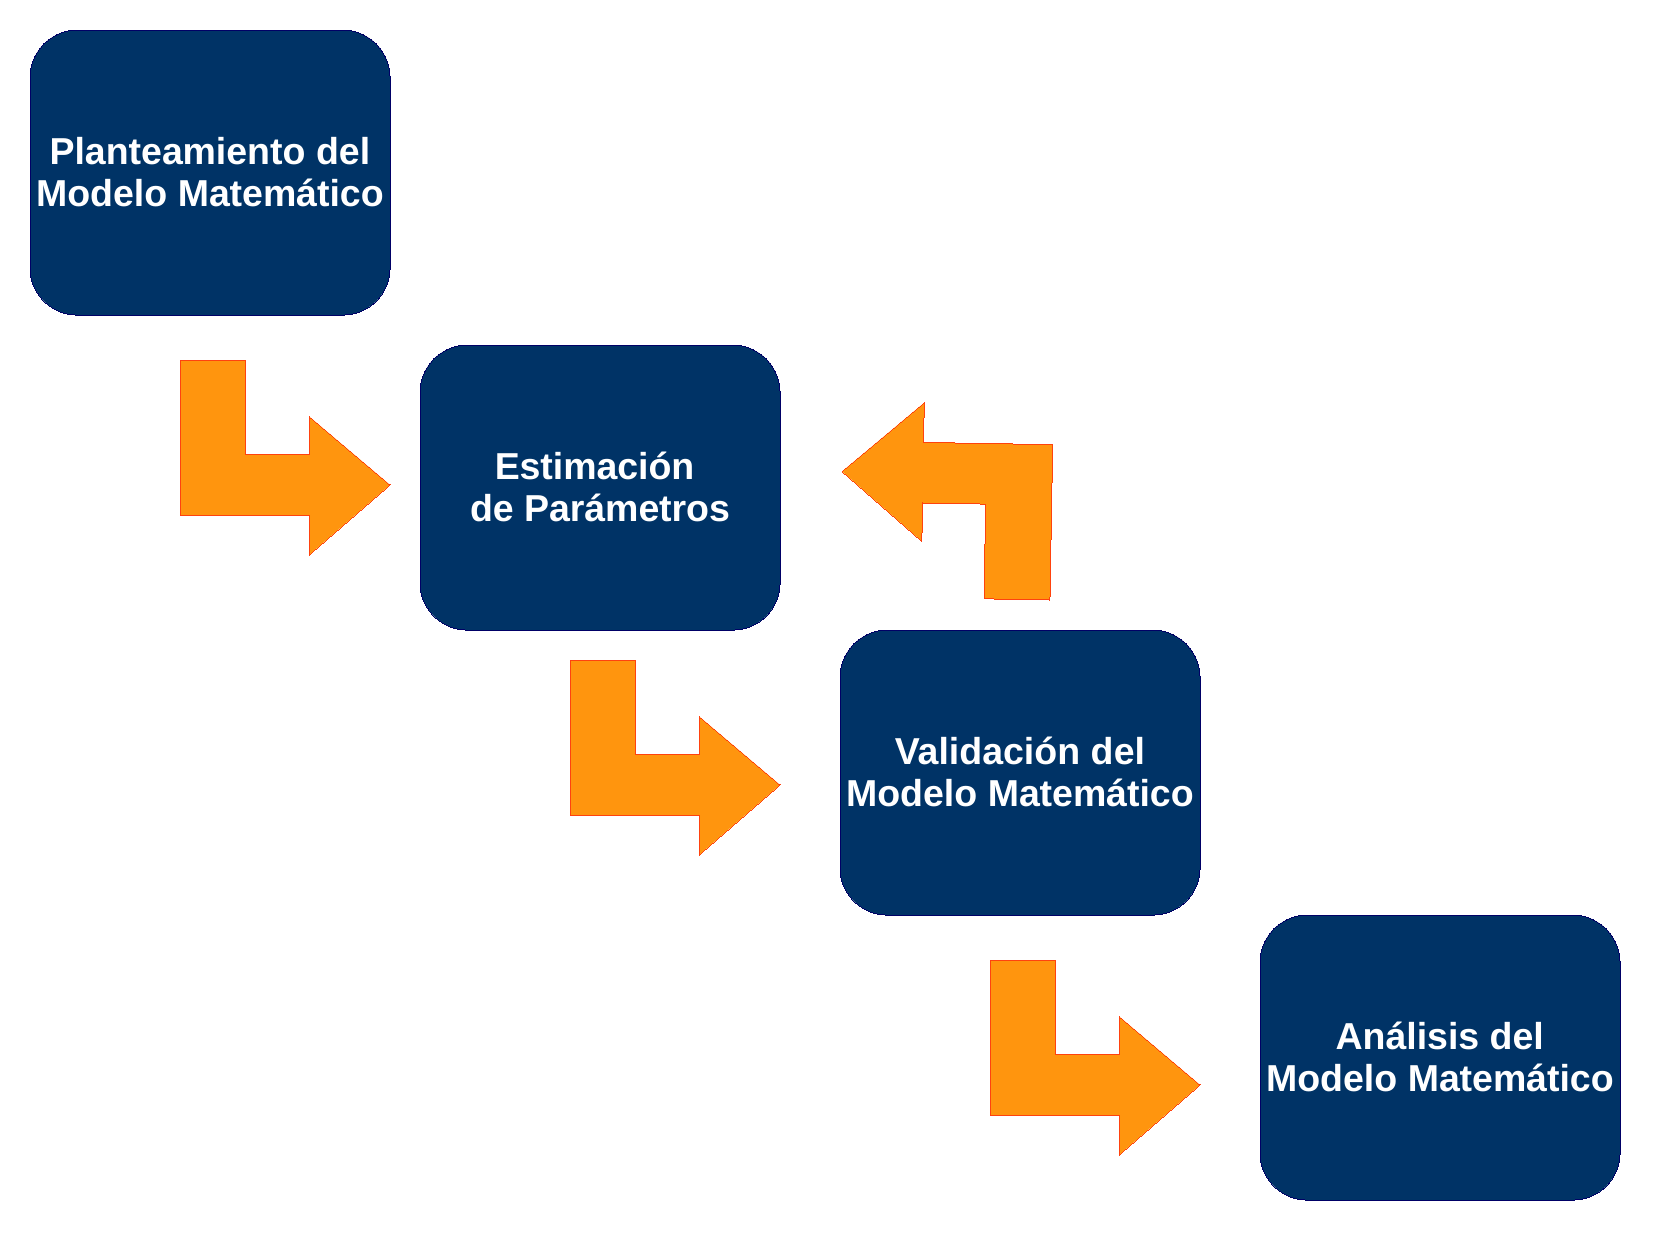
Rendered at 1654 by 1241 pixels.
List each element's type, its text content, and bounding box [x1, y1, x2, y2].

text_box Validación del Modelo Matemático [840, 630, 1201, 916]
text_box [990, 960, 1201, 1156]
text_box [842, 402, 1053, 601]
text_box Estimación de Parámetros [420, 345, 781, 631]
text_box Análisis del Modelo Matemático [1260, 915, 1621, 1201]
text_box Planteamiento del Modelo Matemático [30, 30, 391, 316]
text_box [570, 660, 781, 856]
text_box [180, 360, 391, 556]
